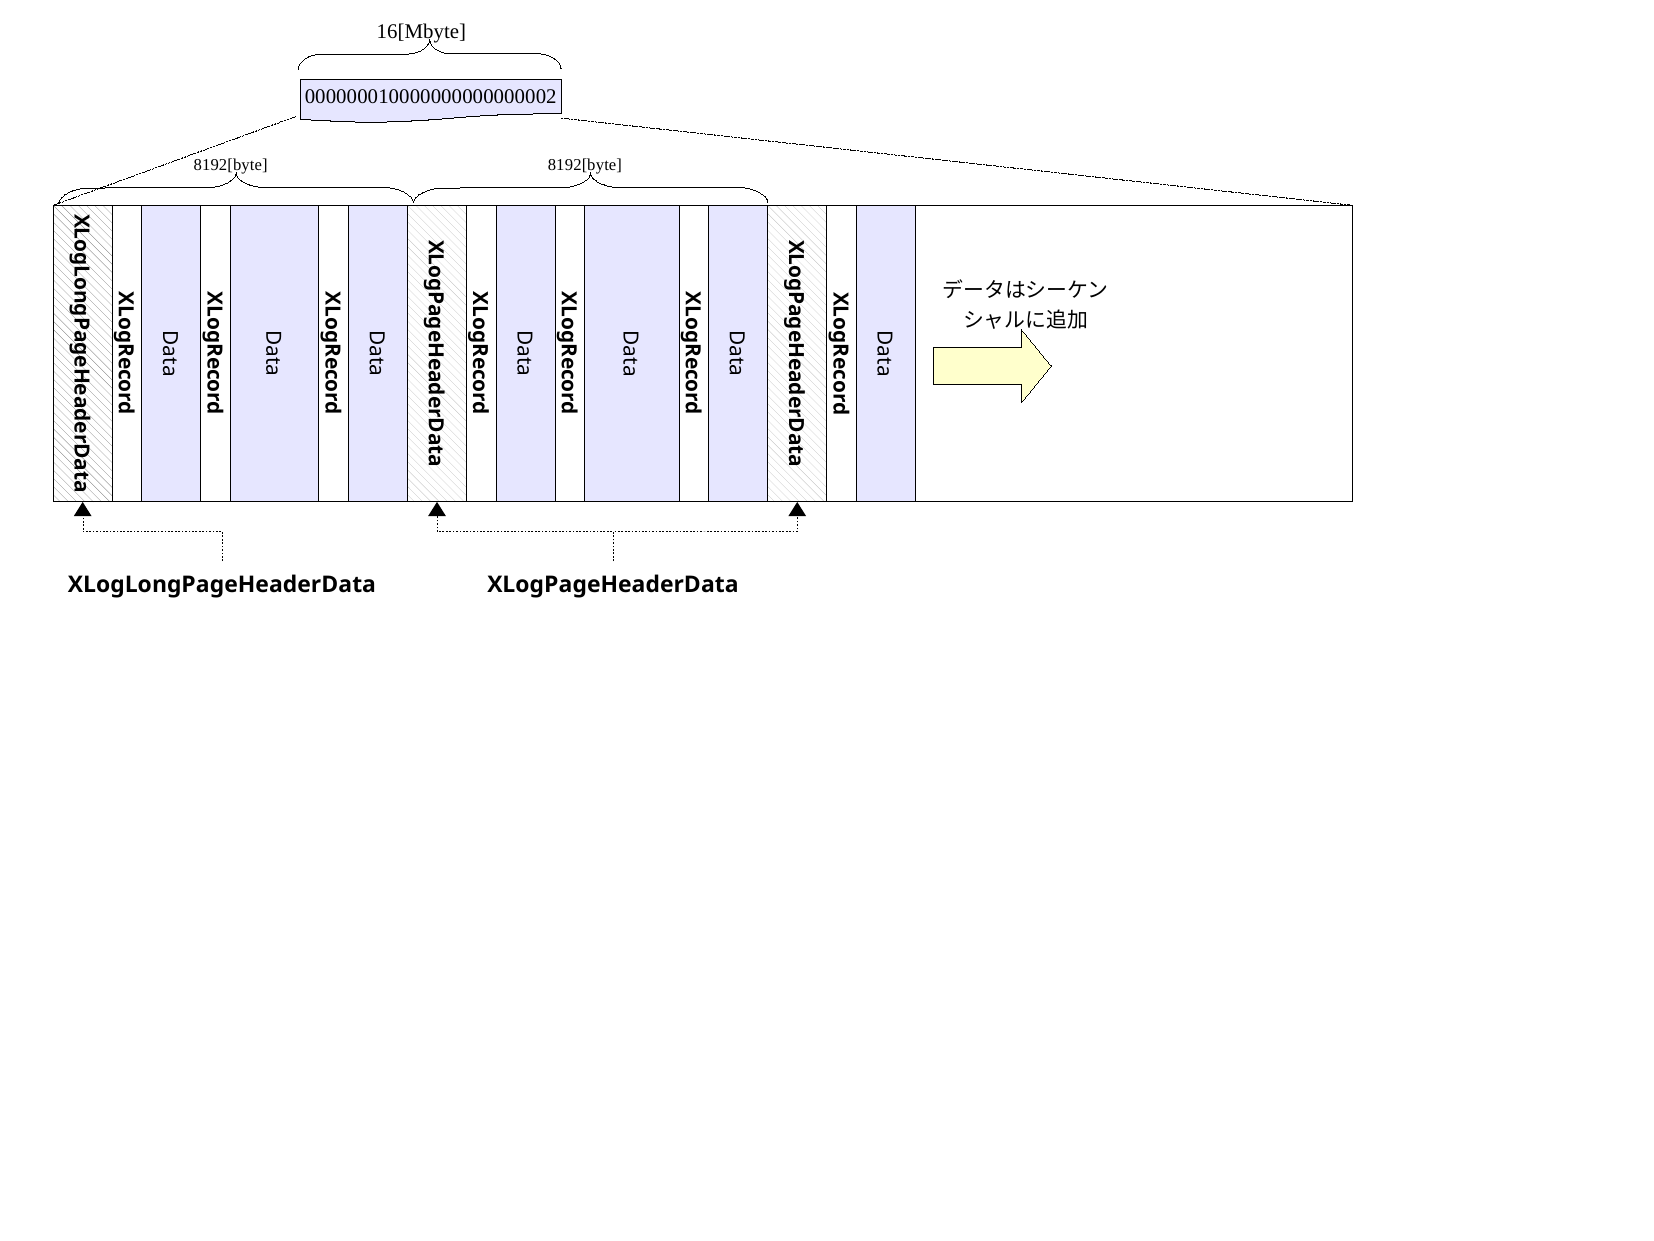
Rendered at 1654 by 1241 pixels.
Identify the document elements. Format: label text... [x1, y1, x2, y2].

text_box XLogRecord [318, 205, 348, 502]
text_box Data [496, 205, 555, 502]
text_box 8192[byte] [533, 148, 648, 182]
text_box XLogLongPageHeaderData [53, 561, 380, 607]
text_box 000000010000000000000002 [300, 79, 562, 123]
text_box XLogLongPageHeaderData [53, 205, 112, 502]
text_box データはシーケンシャルに追加 [916, 265, 1141, 359]
text_box XLogRecord [679, 205, 708, 502]
text_box Data [856, 205, 916, 502]
text_box 16[Mbyte] [361, 12, 486, 51]
text_box Data [708, 205, 767, 502]
text_box Data [348, 205, 407, 502]
text_box XLogRecord [826, 205, 856, 502]
text_box Data [584, 205, 679, 502]
text_box XLogPageHeaderData [767, 205, 826, 502]
text_box Data [141, 205, 200, 502]
text_box XLogPageHeaderData [472, 561, 746, 607]
text_box XLogRecord [112, 205, 141, 502]
text_box 8192[byte] [178, 148, 294, 182]
text_box XLogRecord [555, 205, 584, 502]
text_box XLogPageHeaderData [407, 205, 466, 502]
text_box Data [230, 205, 318, 502]
text_box XLogRecord [466, 205, 496, 502]
text_box XLogRecord [200, 205, 230, 502]
text_box [933, 359, 1052, 403]
